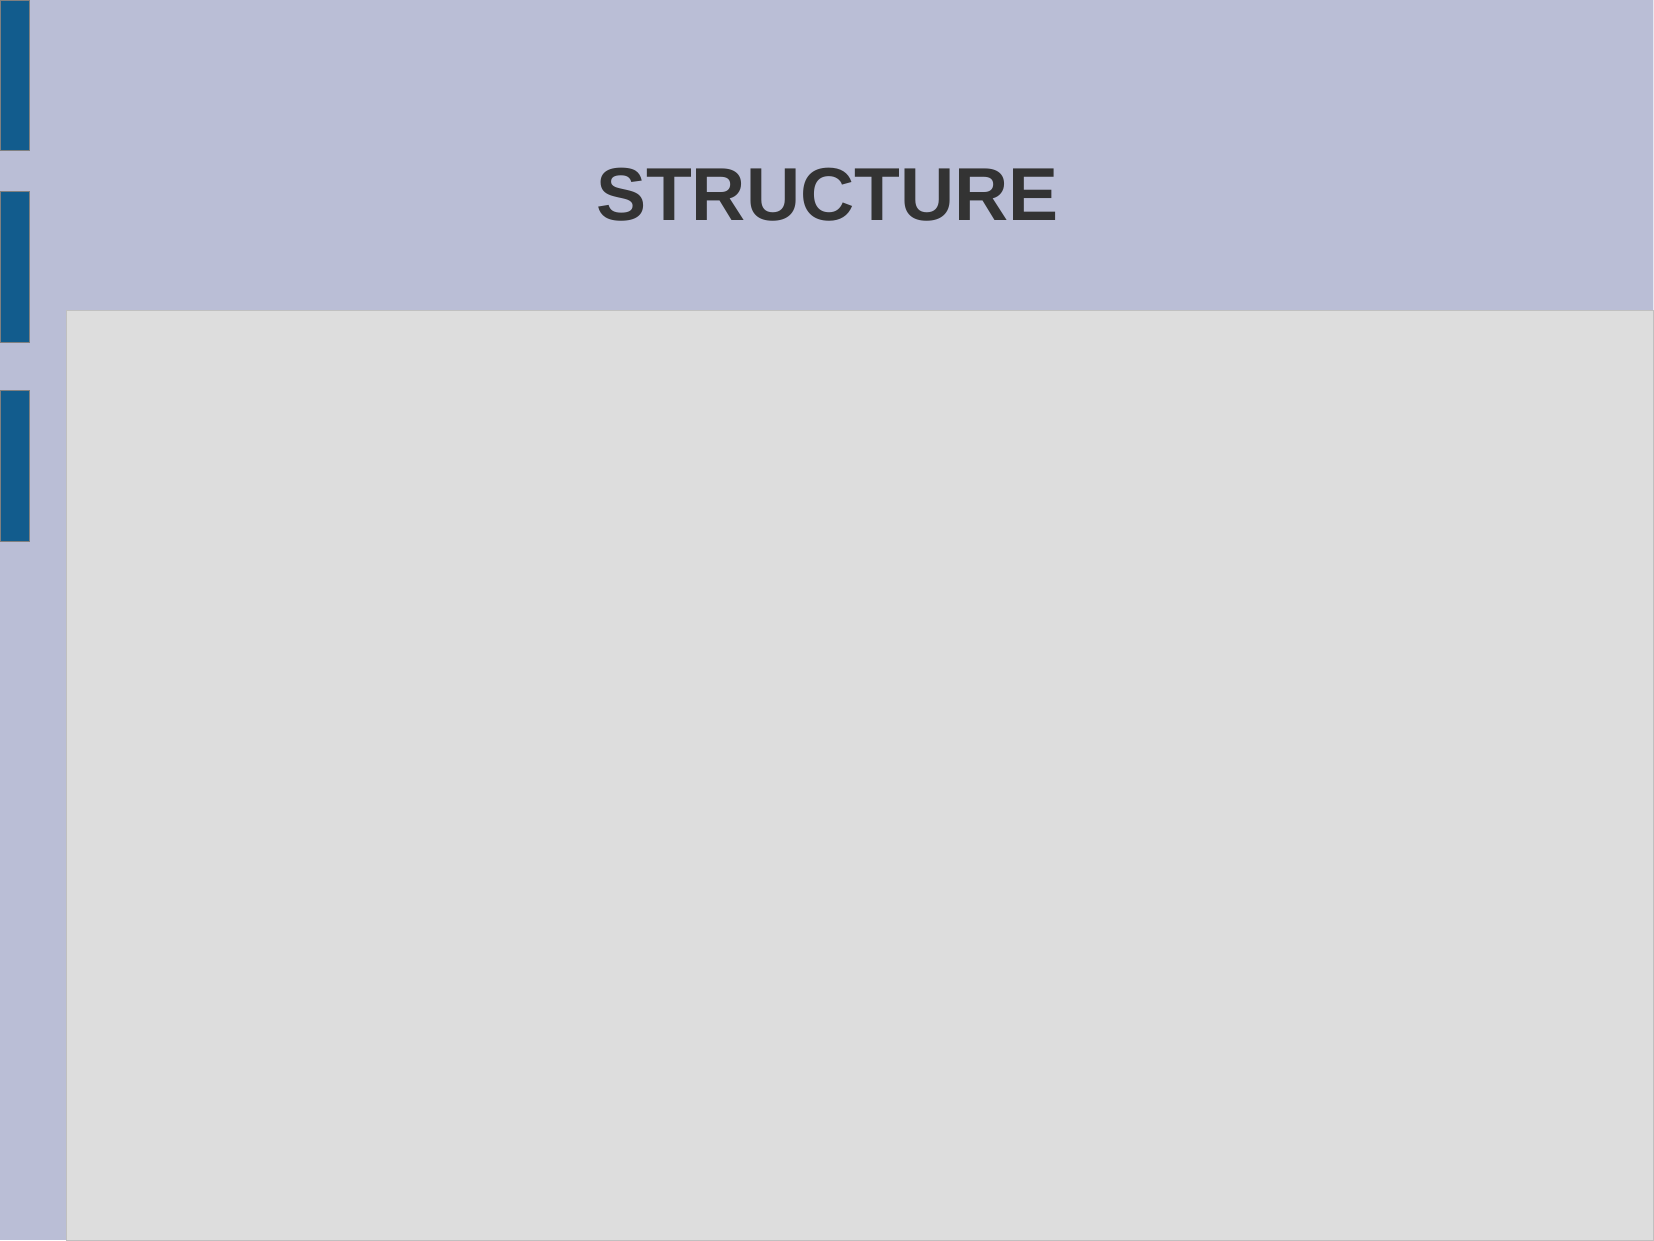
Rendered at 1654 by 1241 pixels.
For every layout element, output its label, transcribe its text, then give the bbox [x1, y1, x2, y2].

title STRUCTURE [121, 91, 1534, 299]
